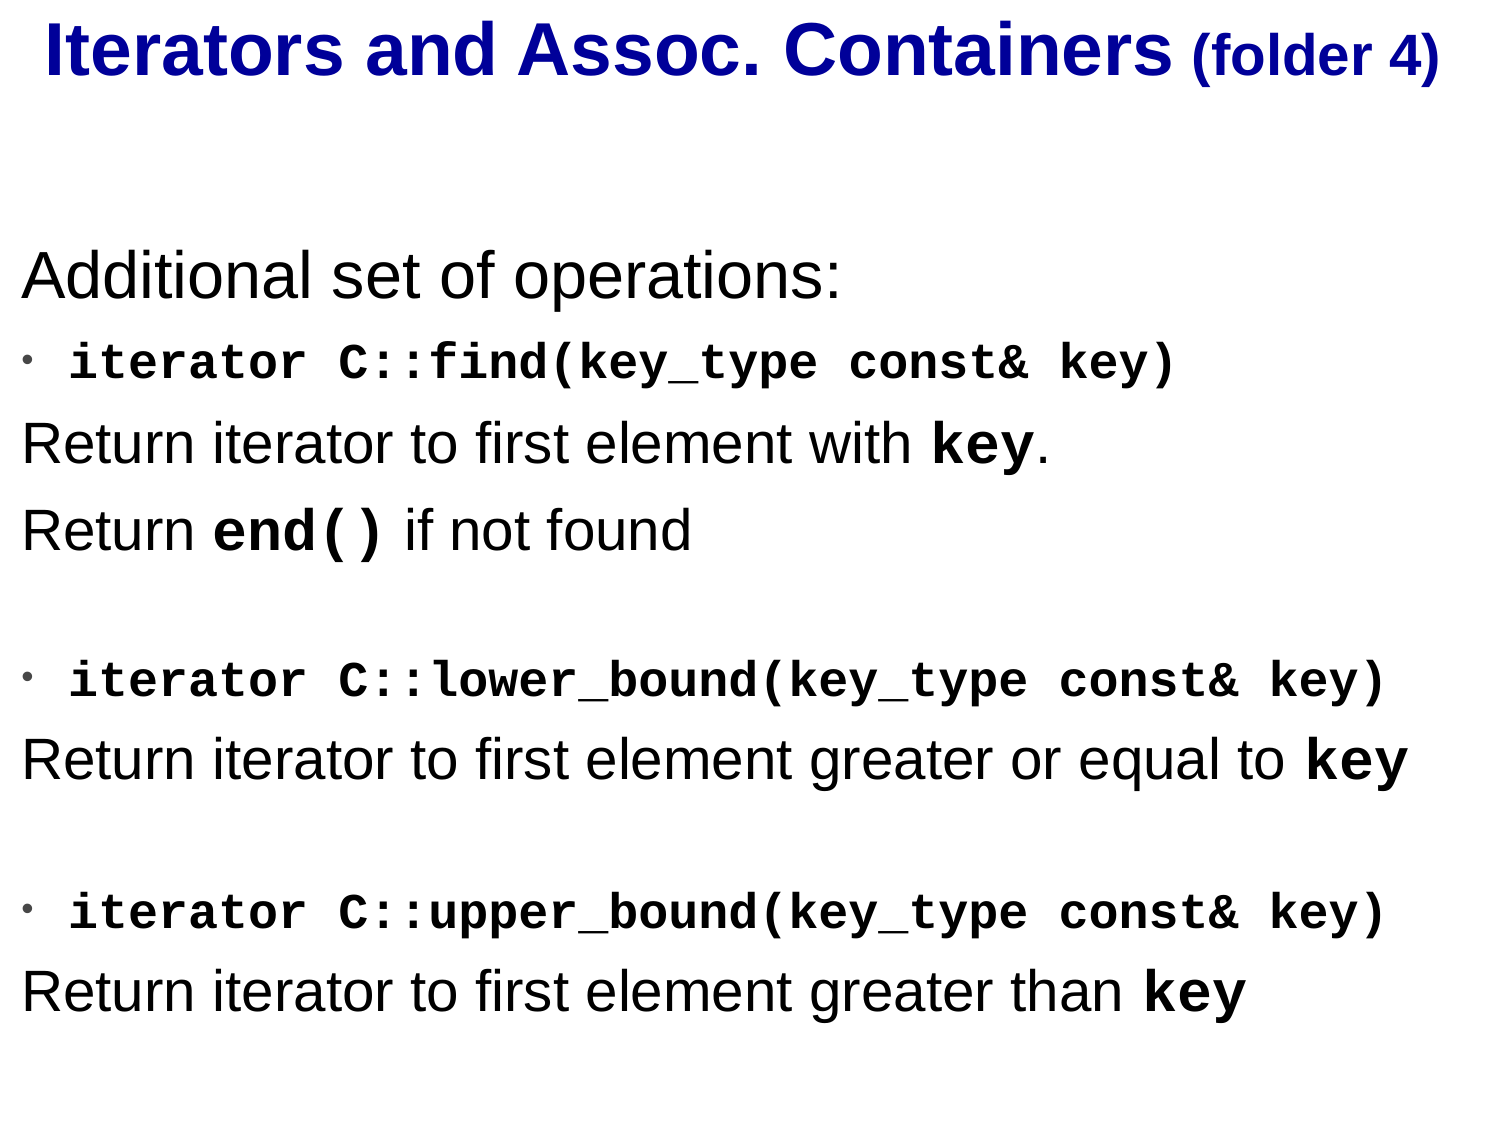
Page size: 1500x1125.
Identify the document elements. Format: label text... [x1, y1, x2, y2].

title Iterators and Assoc. Containers (folder 4) [30, 0, 1468, 98]
list Additional set of operations: iterator C::find(key_type const& key) Return iterator to first element with key. Return end() if not found iterator C::lower_bound(key_type const& key) Return iterator to first element greater or equal to key iterator C::upper_bound(key_type const& key) Return iterator to first element greater than key [6, 224, 1486, 1030]
